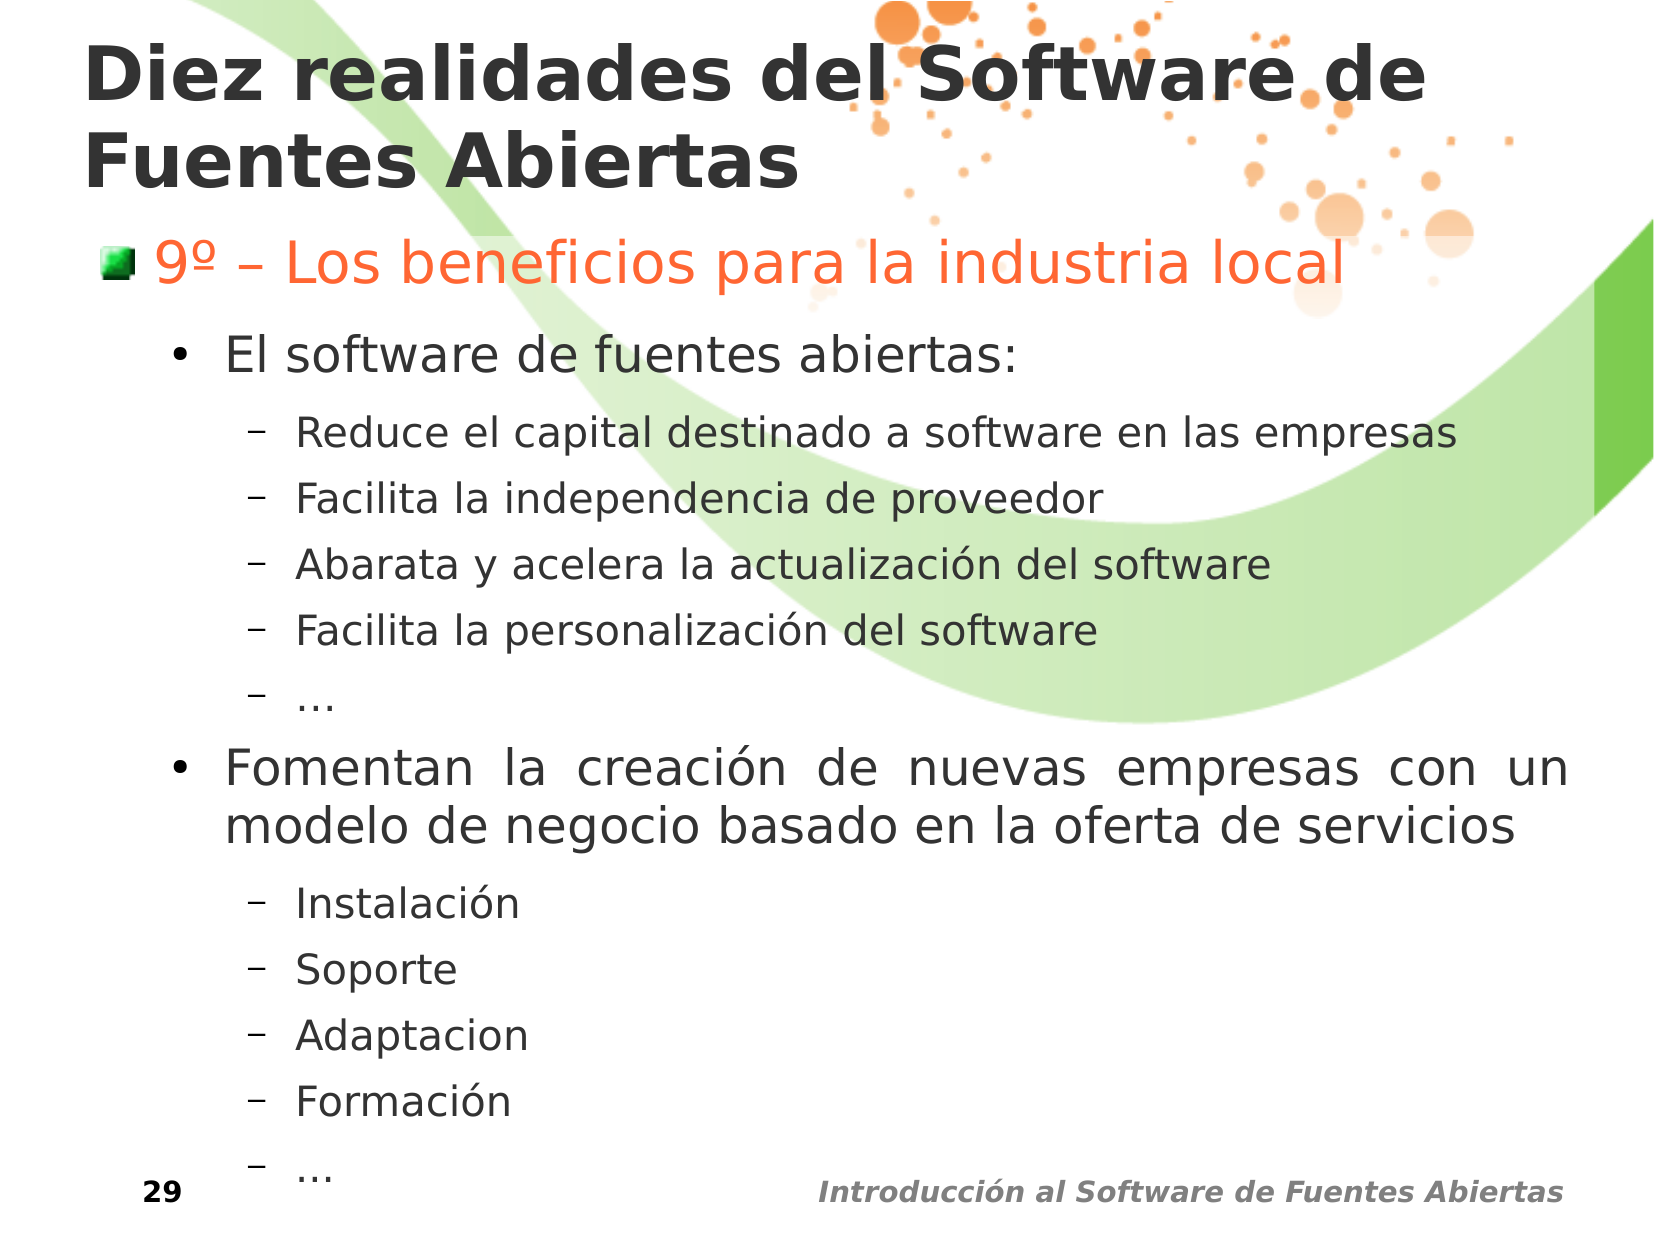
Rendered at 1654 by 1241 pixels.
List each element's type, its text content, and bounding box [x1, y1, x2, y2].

title Diez realidades del Software de Fuentes Abiertas [82, 30, 1571, 206]
picture [185, 0, 1654, 754]
list 9º – Los beneficios para la industria local El software de fuentes abiertas: Reduce el capital destinado a software en las empresas Facilita la independencia de proveedor Abarata y acelera la actualización del software Facilita la personalización del software … Fomentan la creación de nuevas empresas con un modelo de negocio basado en la oferta de servicios Instalación Soporte Adaptacion Formación ... [82, 229, 1571, 1193]
